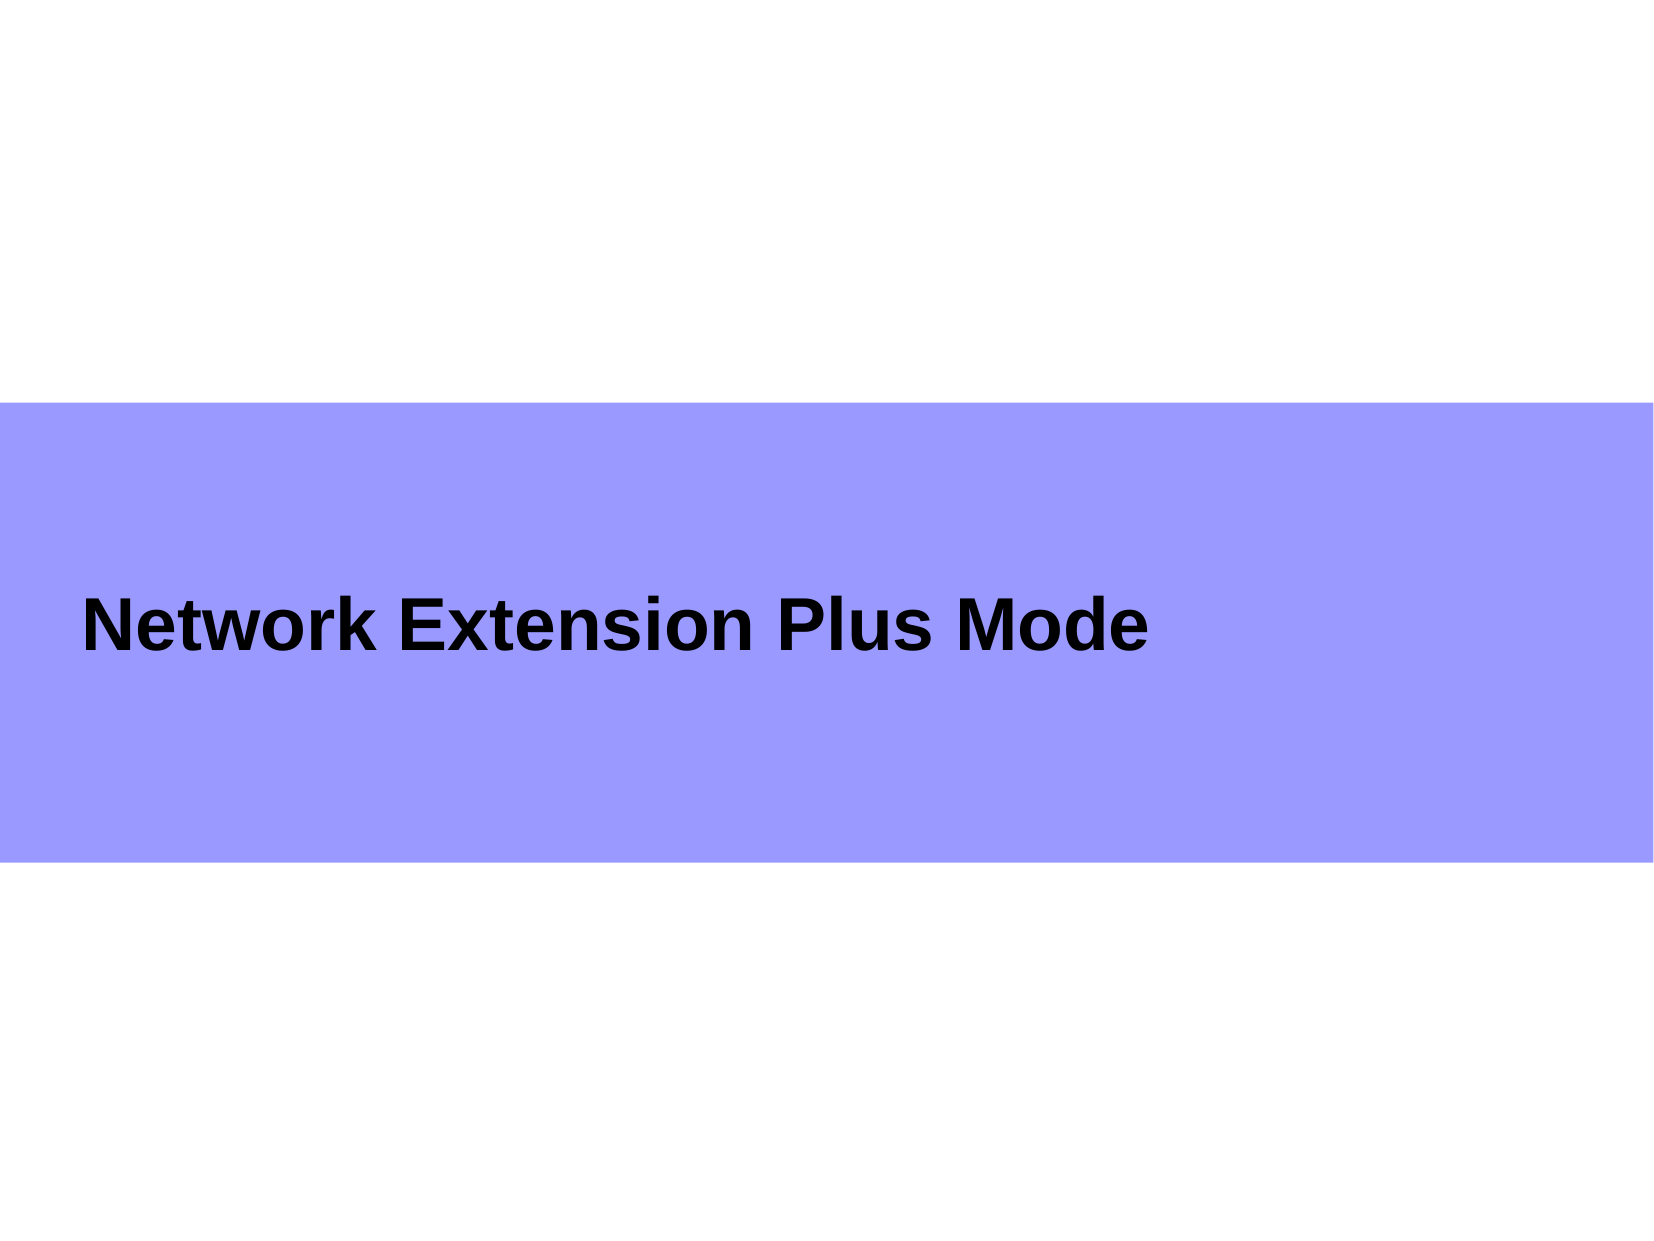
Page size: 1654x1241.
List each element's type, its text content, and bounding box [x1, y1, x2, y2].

text_box Network Extension Plus Mode [67, 578, 1530, 772]
